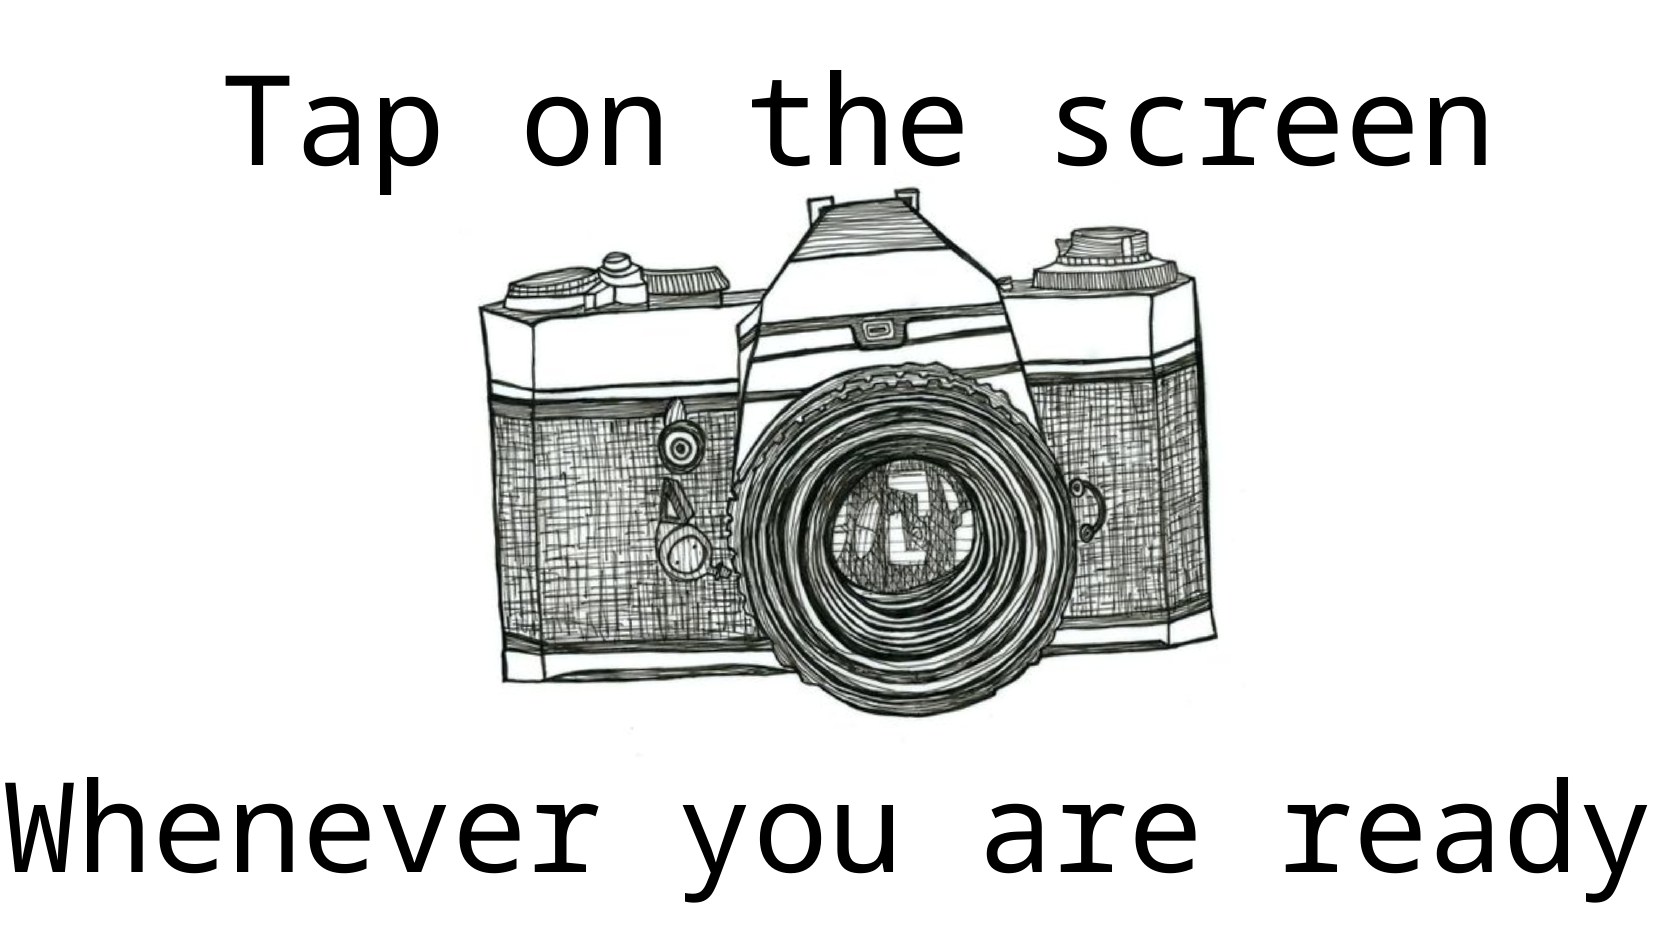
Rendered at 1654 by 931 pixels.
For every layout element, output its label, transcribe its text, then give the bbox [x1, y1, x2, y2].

text_box Tap on the screen [205, 24, 1654, 195]
text_box Whenever you are ready [0, 731, 1654, 902]
picture [434, 195, 1265, 731]
